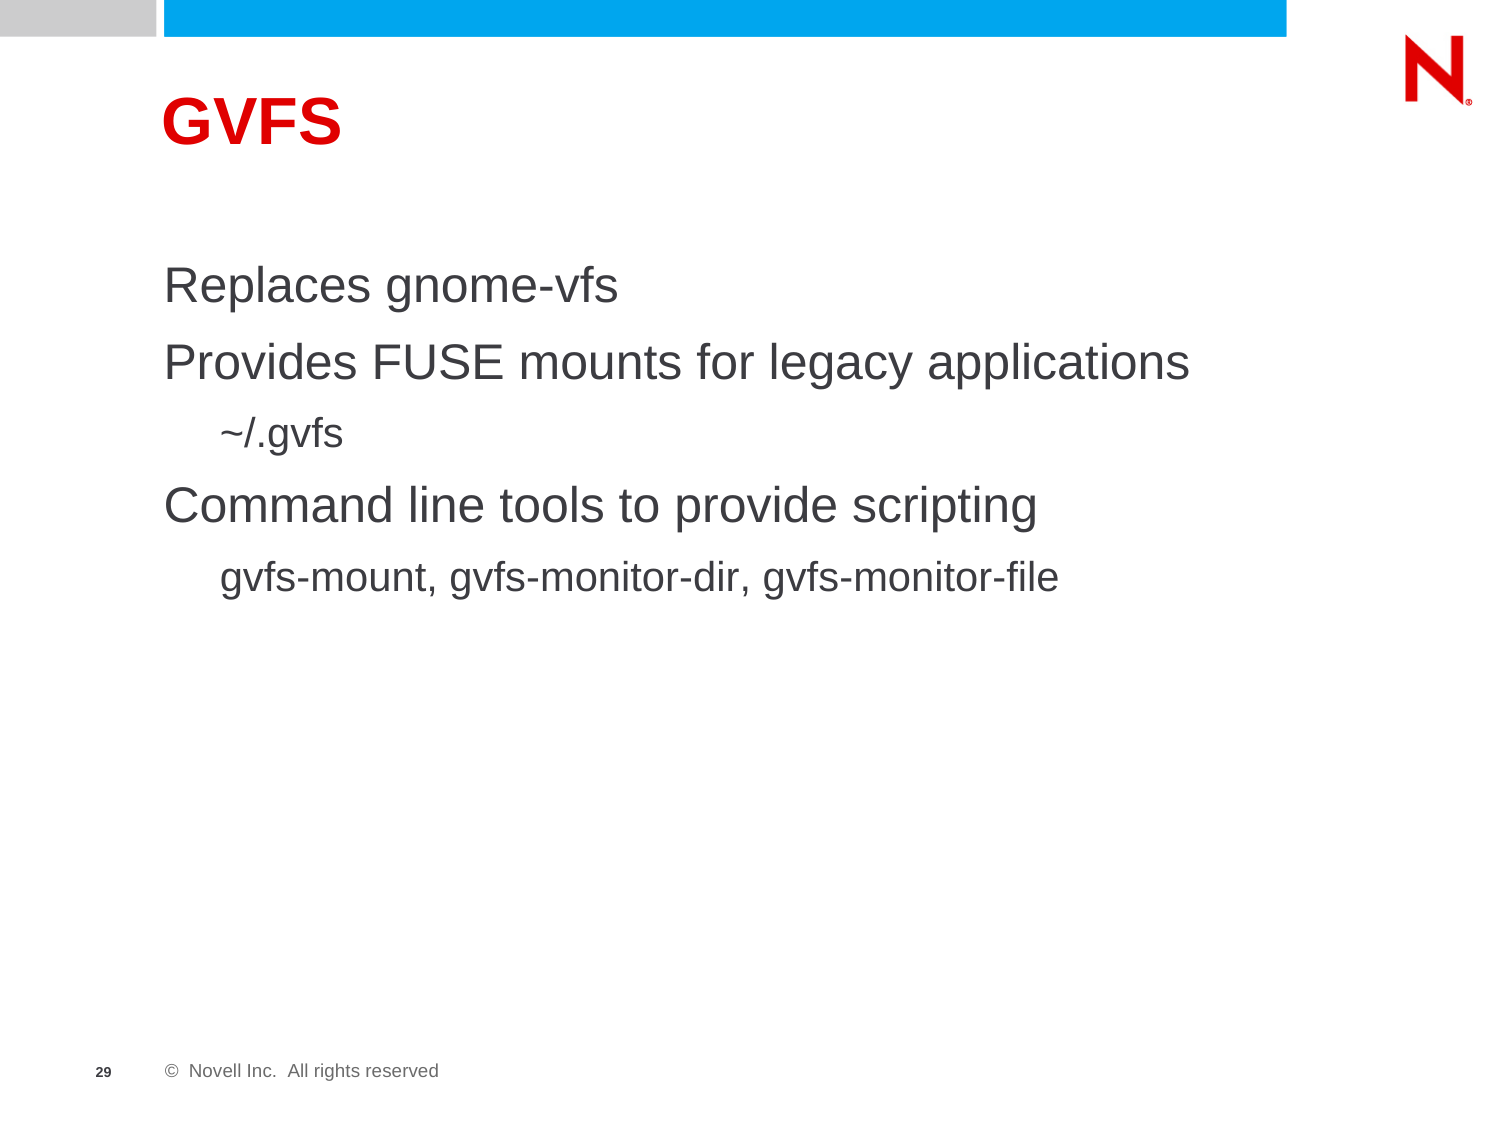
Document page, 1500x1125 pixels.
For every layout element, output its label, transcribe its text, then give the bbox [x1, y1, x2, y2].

list Replaces gnome-vfs Provides FUSE mounts for legacy applications ~/.gvfs Command line tools to provide scripting gvfs-mount, gvfs-monitor-dir, gvfs-monitor-file [163, 254, 1404, 986]
picture [1403, 32, 1473, 107]
title GVFS [161, 41, 1383, 205]
